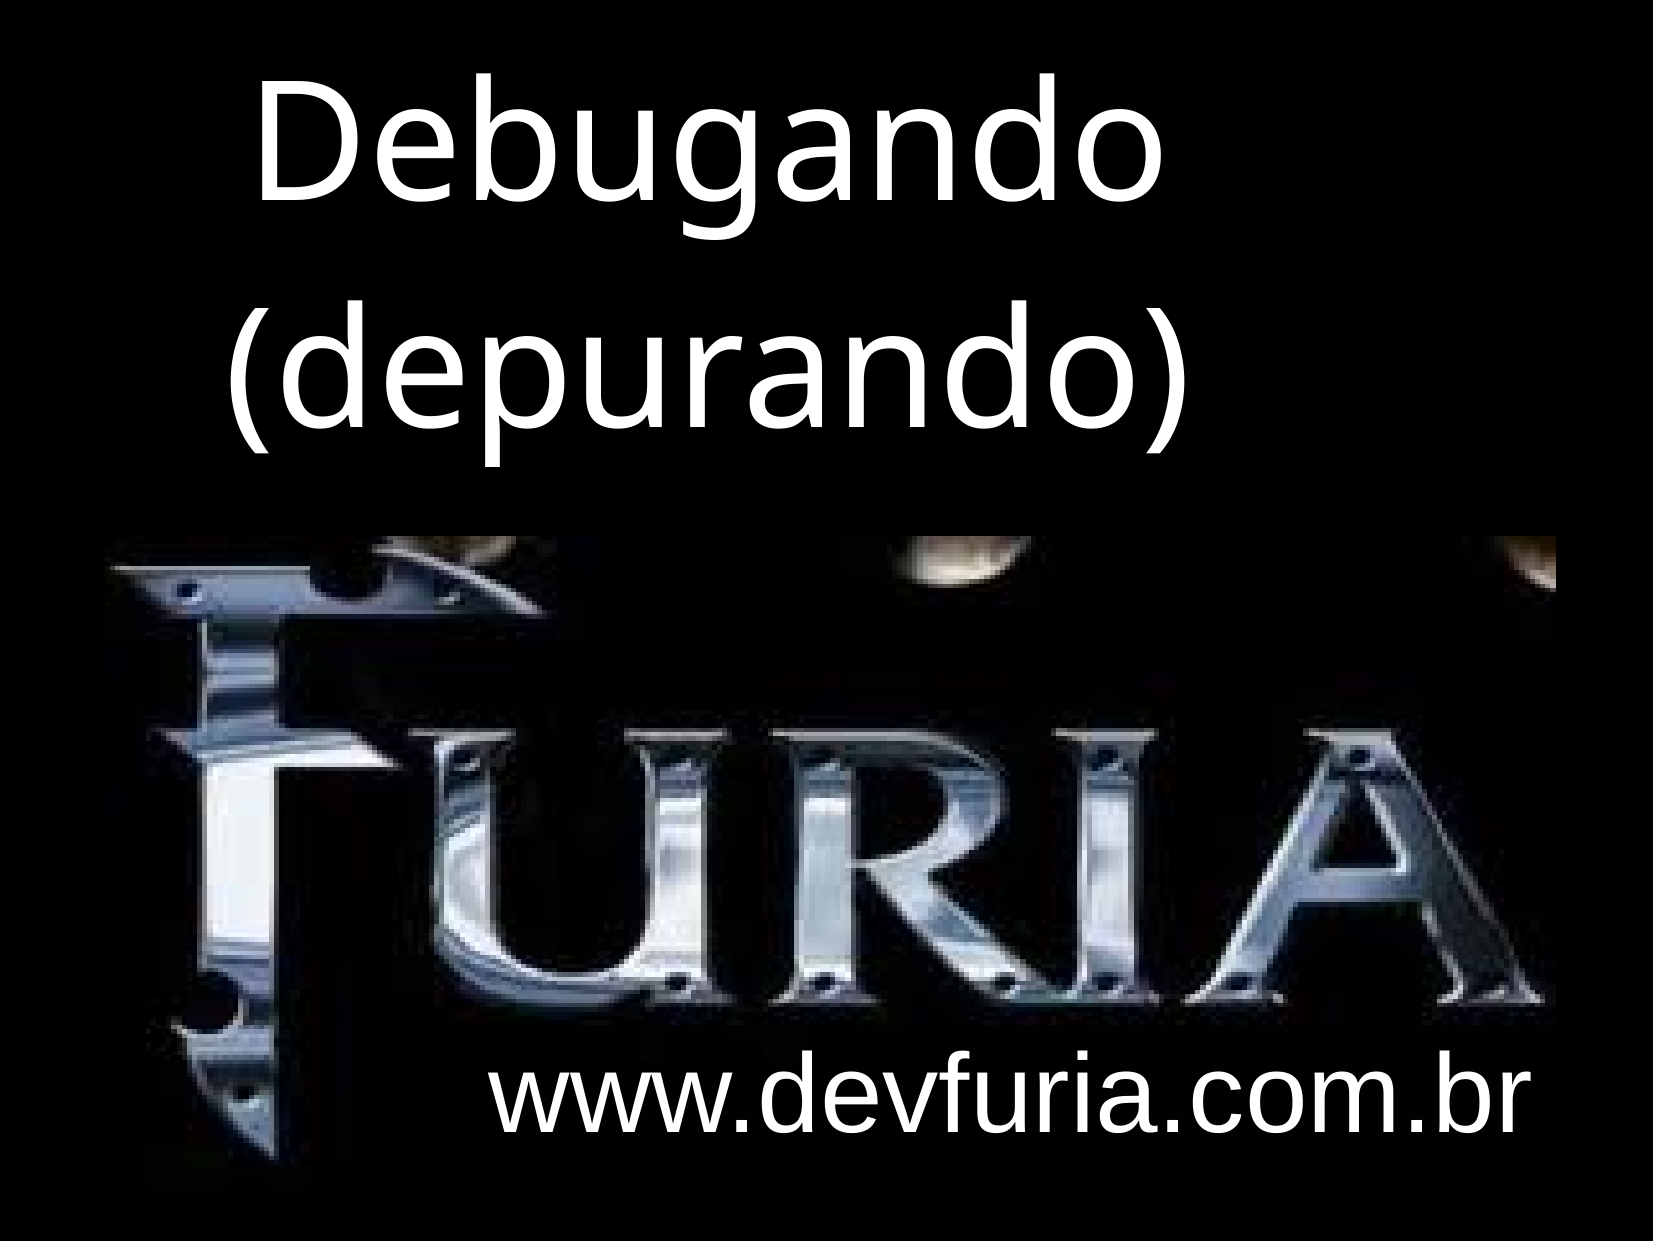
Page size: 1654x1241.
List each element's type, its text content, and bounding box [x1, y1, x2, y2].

picture [105, 536, 1556, 1201]
text_box www.devfuria.com.br [474, 1023, 1548, 1164]
text_box Debugando (depurando) [210, 15, 1425, 436]
